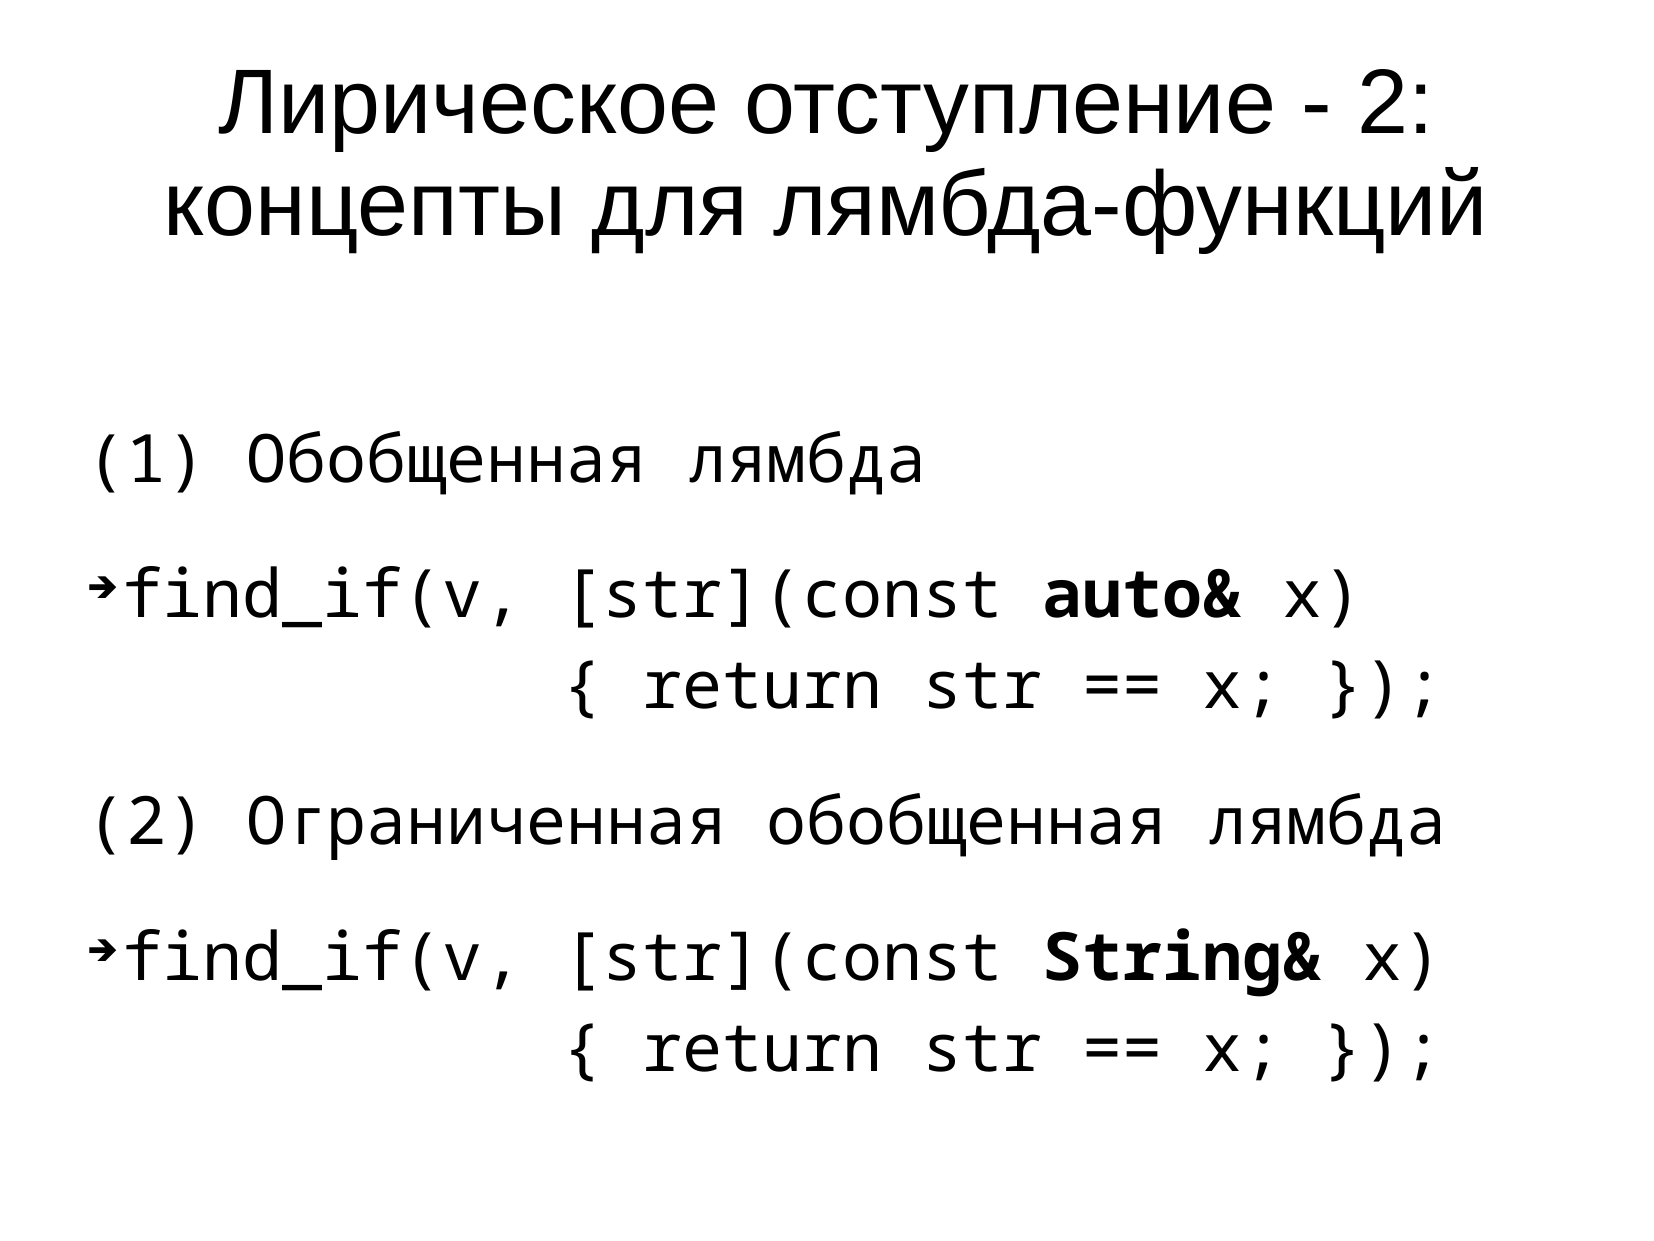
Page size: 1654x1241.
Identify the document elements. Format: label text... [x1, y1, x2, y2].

title Лирическое отступление - 2: концепты для лямбда-функций [82, 49, 1571, 257]
subtitle (1) Обобщенная лямбда find_if(v, [str](const auto& x) { return str == x; }); (2) Ограниченная обобщенная лямбда find_if(v, [str](const String& x) { return str == x; }); [86, 345, 1576, 1156]
